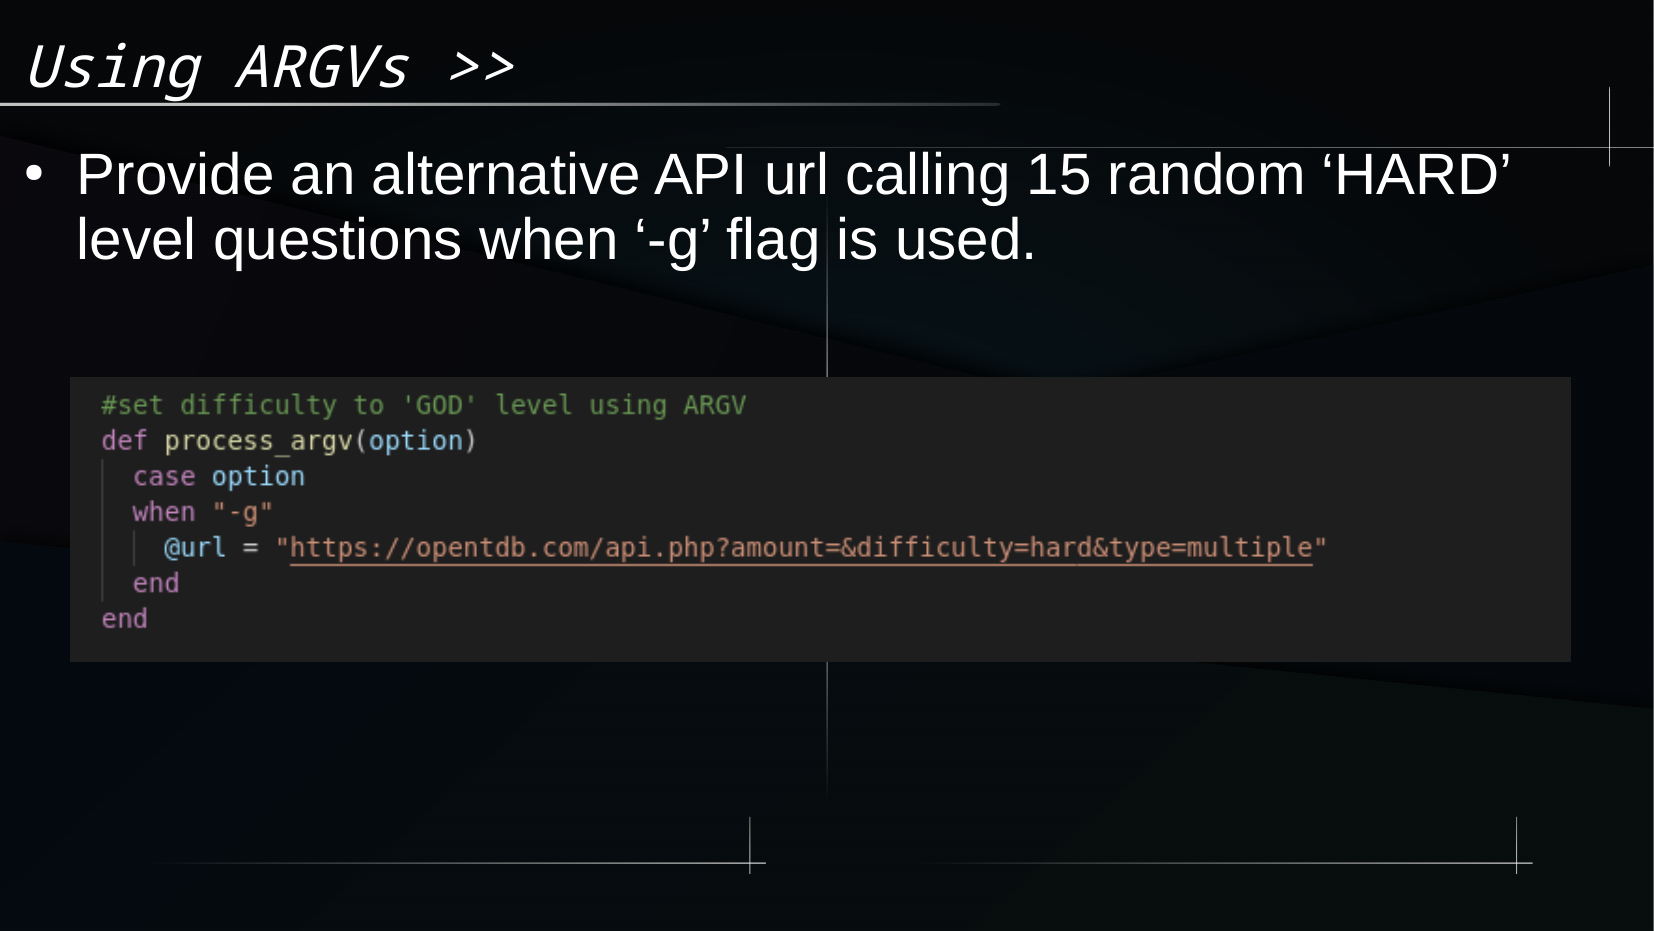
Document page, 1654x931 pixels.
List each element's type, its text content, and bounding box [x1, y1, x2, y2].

picture [0, 0, 1654, 931]
list Provide an alternative API url calling 15 random ‘HARD’ level questions when ‘-g’ flag is used. [6, 141, 1583, 485]
title Using ARGVs >> [23, 11, 1589, 119]
